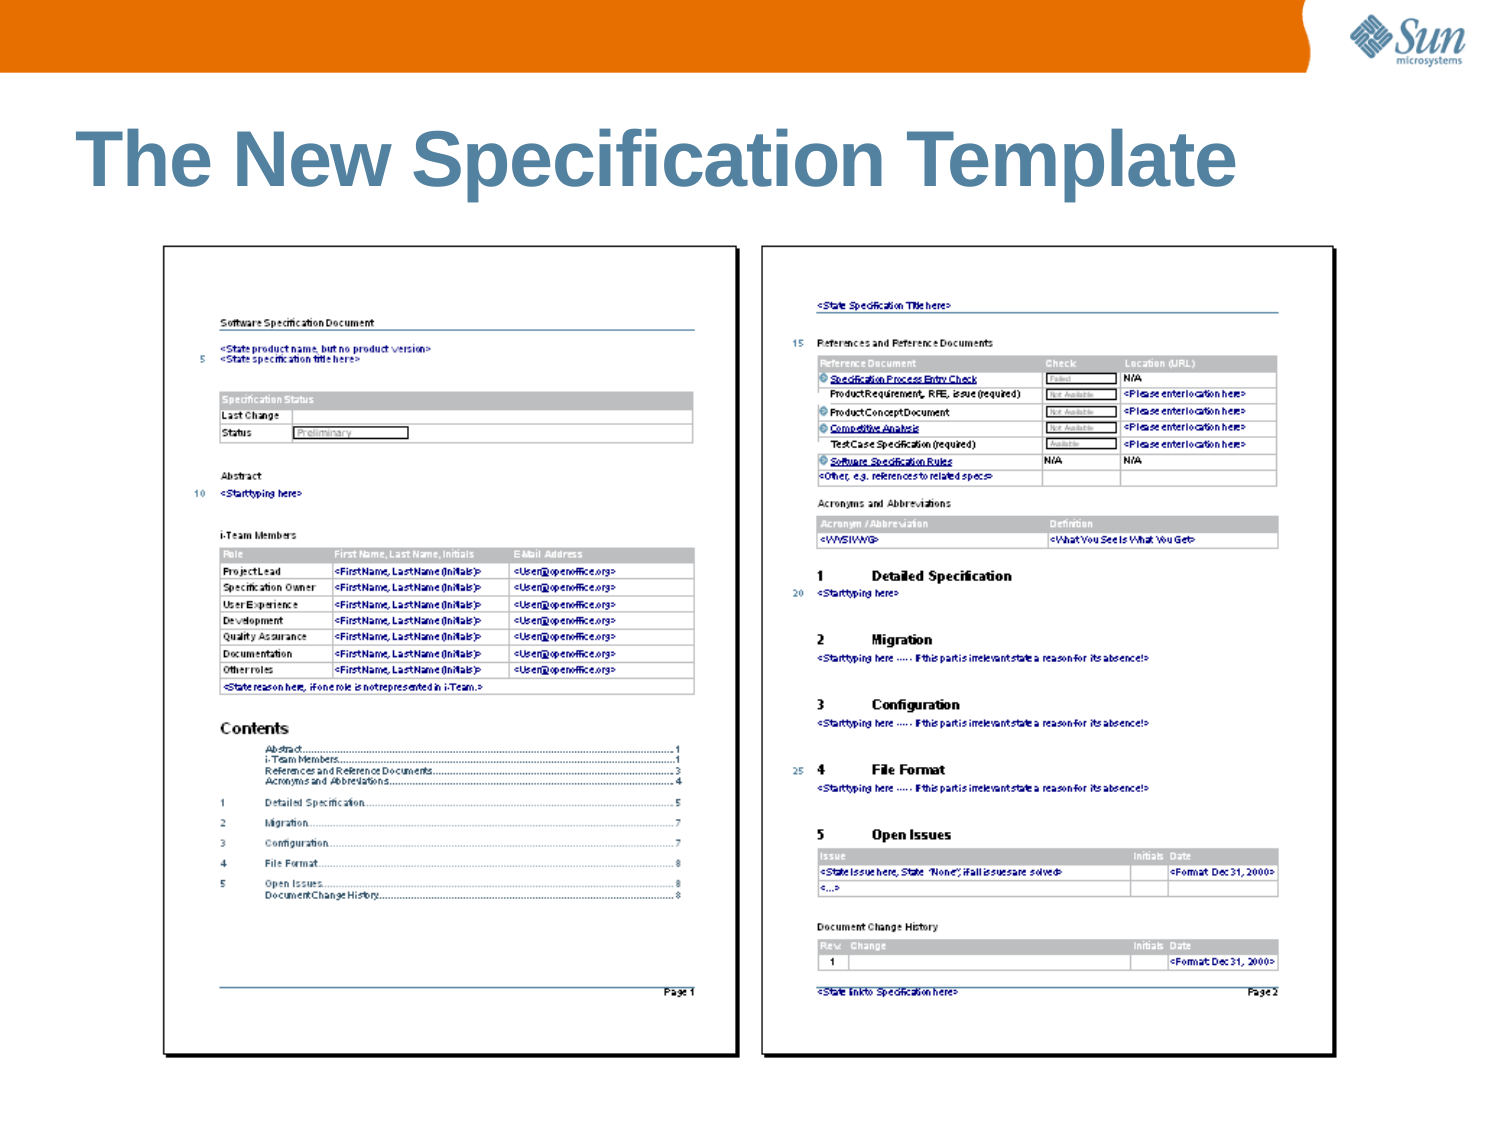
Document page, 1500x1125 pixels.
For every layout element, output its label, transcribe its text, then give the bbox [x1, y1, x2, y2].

picture [0, 0, 1500, 75]
picture [156, 240, 1344, 1068]
title The New Specification Template [75, 122, 1438, 228]
